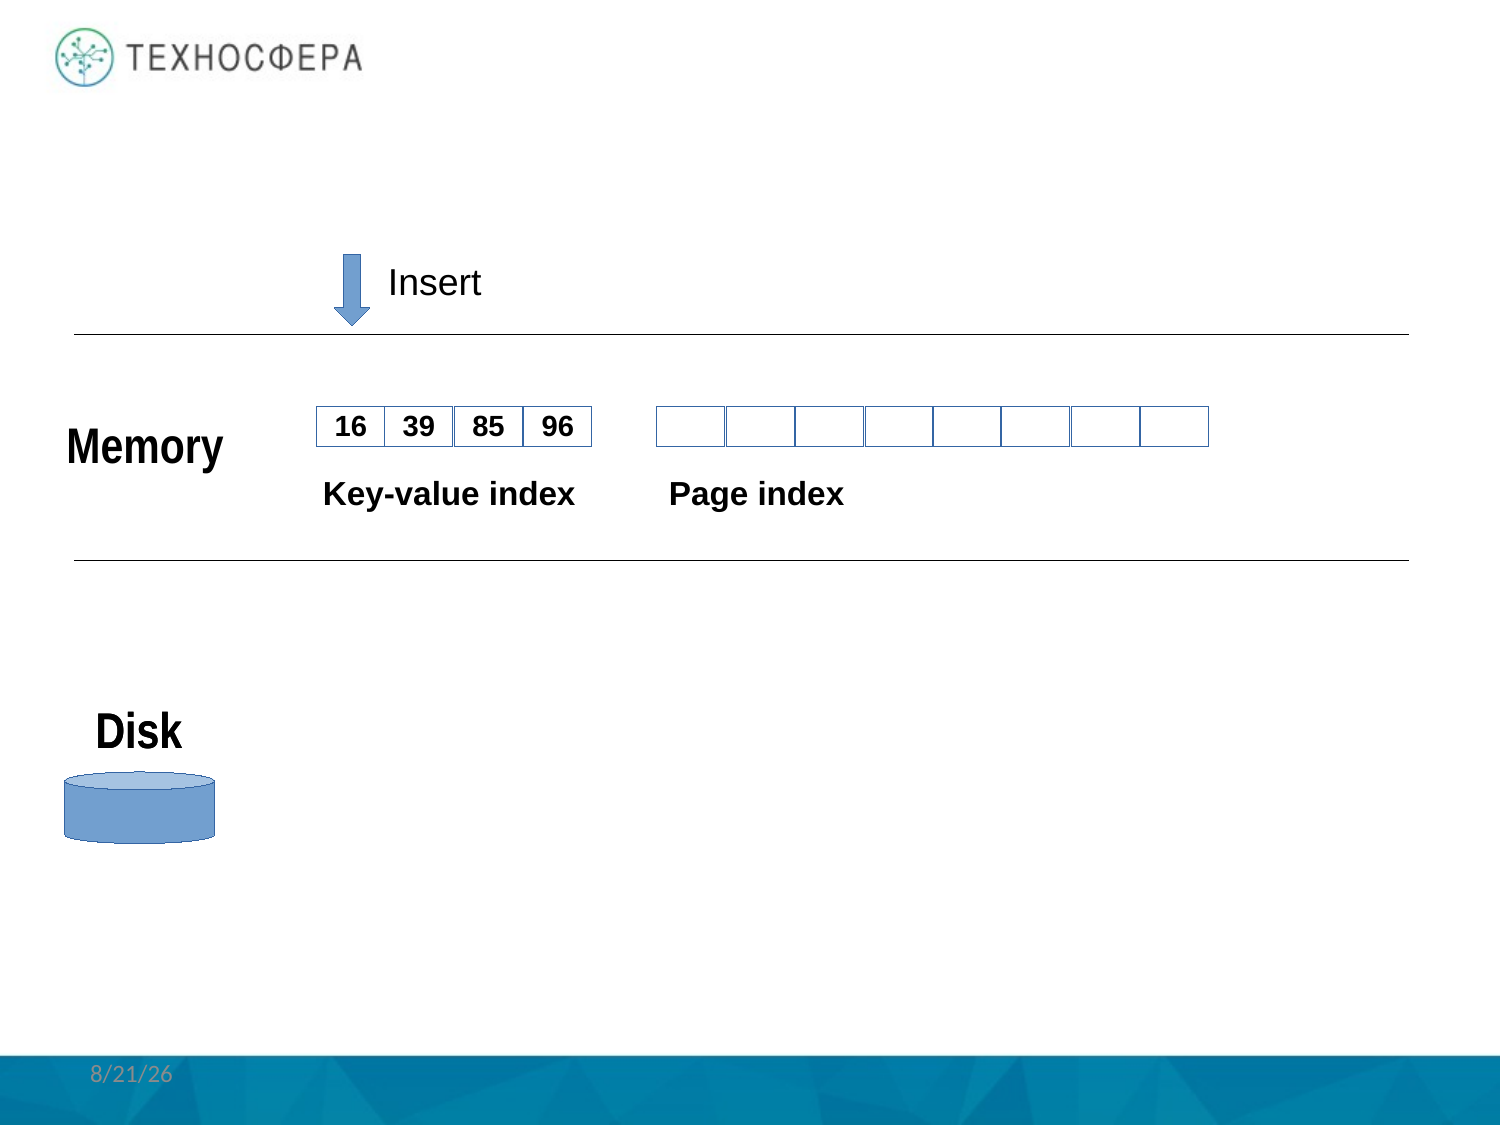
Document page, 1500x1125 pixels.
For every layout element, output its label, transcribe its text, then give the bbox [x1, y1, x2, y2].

text_box 2 [64, 775, 215, 790]
text_box Insert [373, 254, 499, 320]
picture [0, 0, 1500, 1057]
text_box Disk [80, 694, 244, 779]
text_box 85 [454, 406, 523, 447]
text_box [64, 782, 215, 844]
text_box Key-value index [308, 468, 602, 529]
text_box [334, 254, 370, 326]
text_box Memory [51, 409, 293, 494]
text_box 39 [384, 406, 453, 447]
text_box 16 [316, 406, 384, 447]
text_box 96 [523, 406, 592, 447]
text_box Page index [654, 468, 948, 529]
